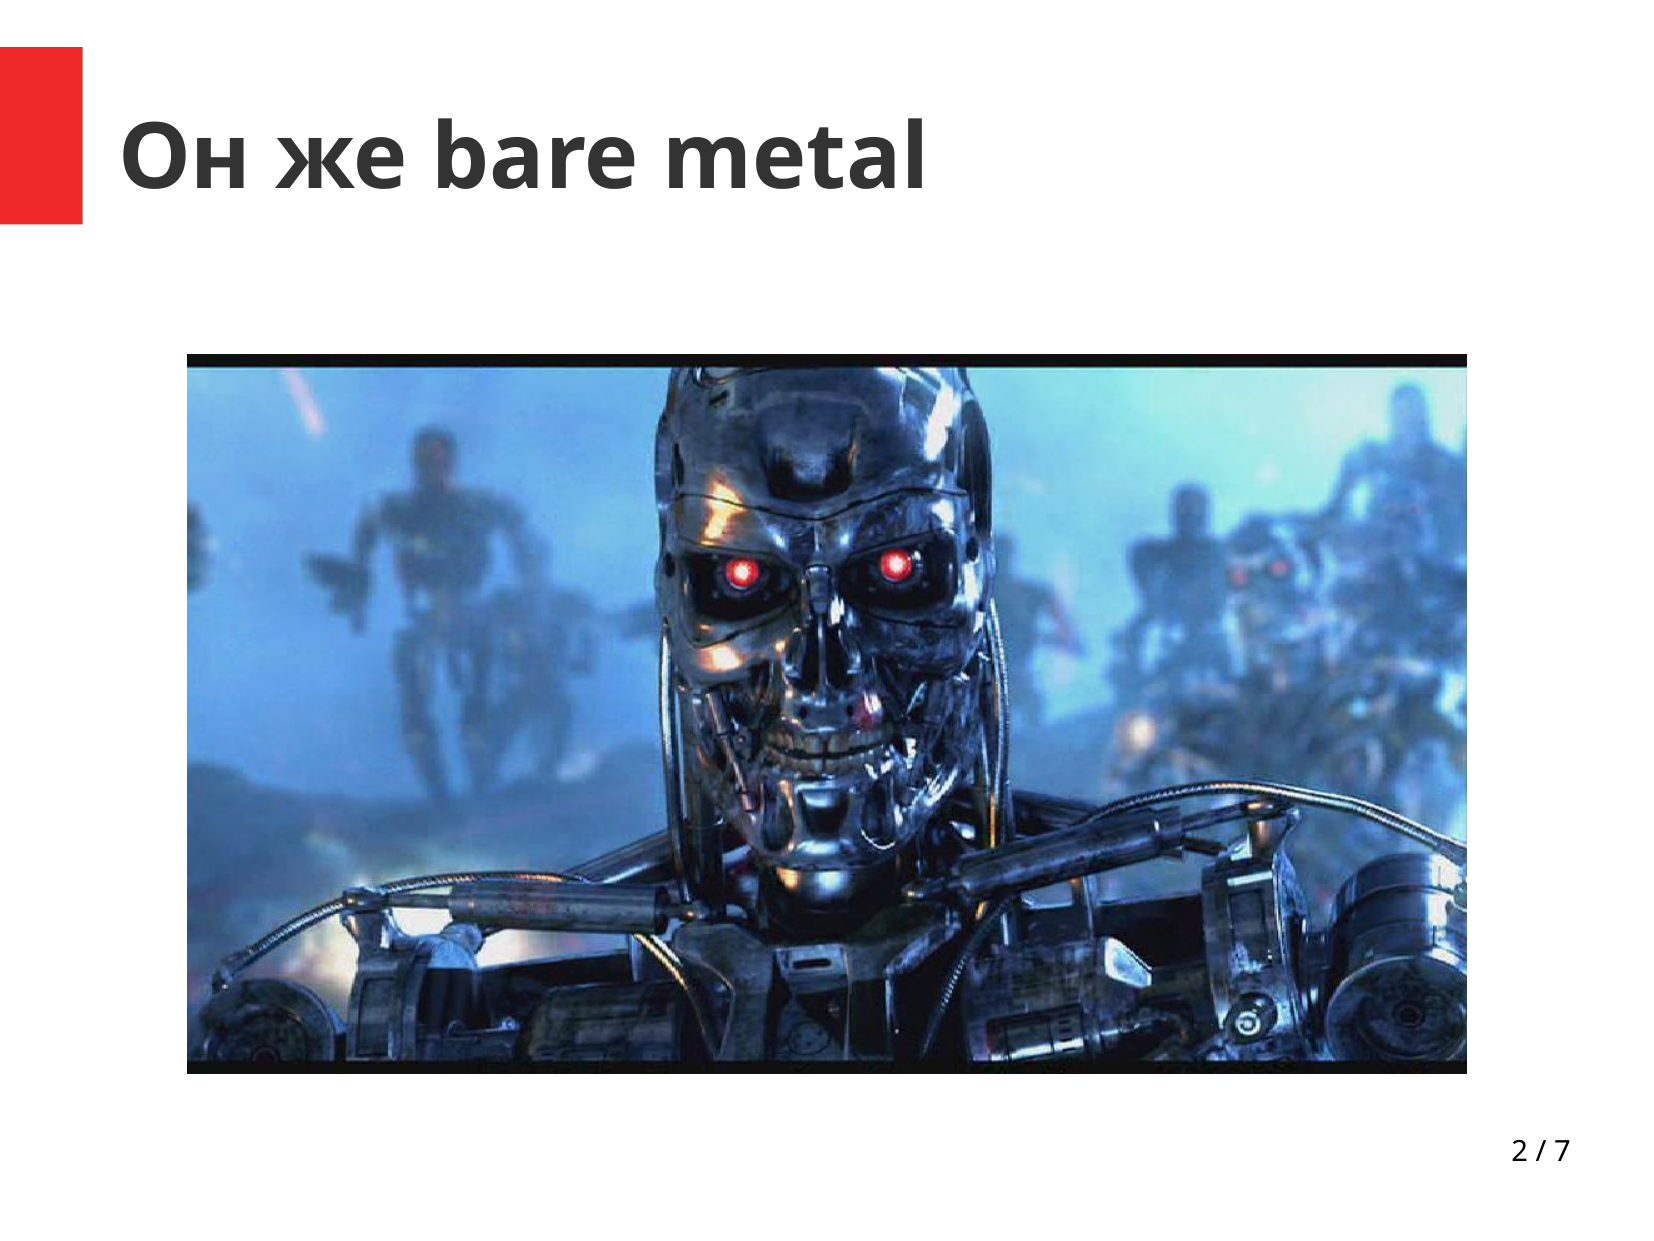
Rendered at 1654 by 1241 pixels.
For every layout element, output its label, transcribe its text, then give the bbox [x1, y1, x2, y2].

title Он же bare metal [118, 49, 1571, 257]
picture [187, 354, 1467, 1074]
